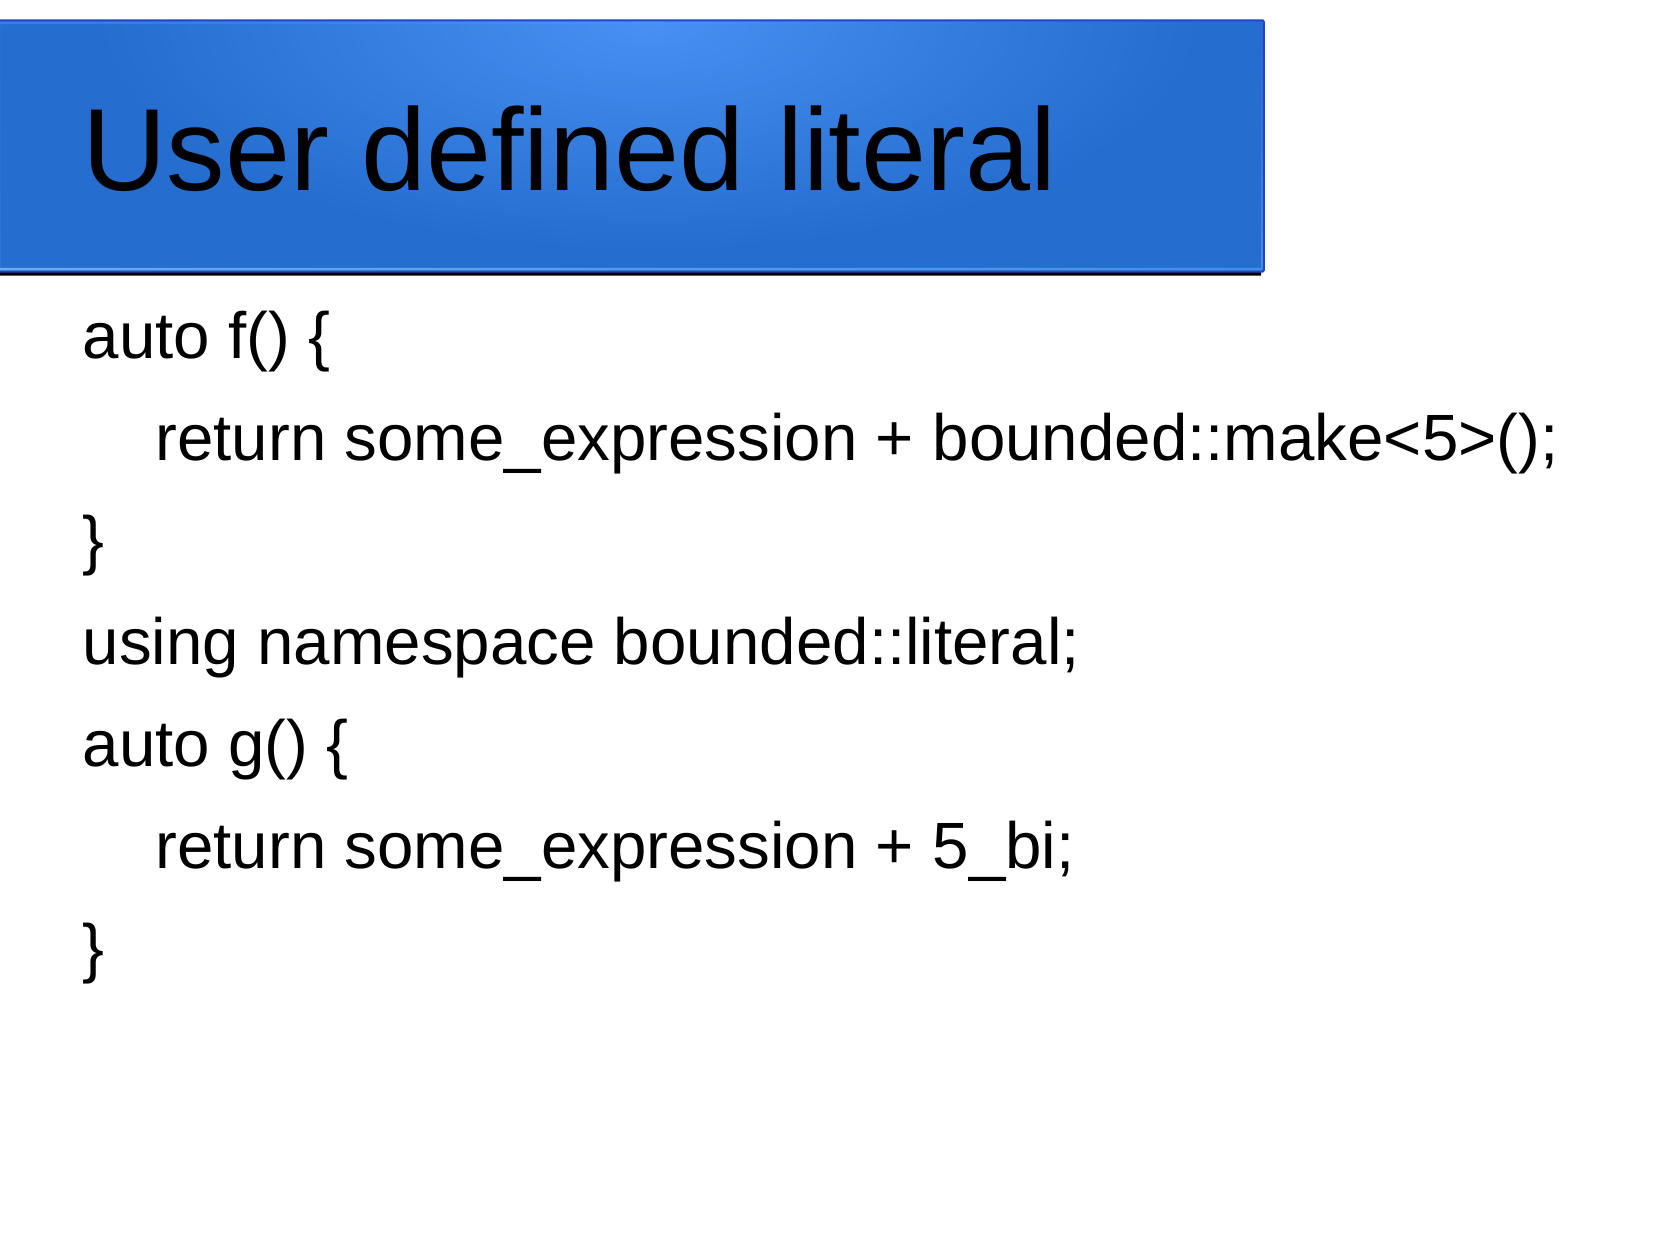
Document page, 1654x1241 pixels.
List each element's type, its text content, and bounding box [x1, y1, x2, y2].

title User defined literal [82, 47, 1235, 252]
list auto f() { return some_expression + bounded::make<5>(); } using namespace bounded::literal; auto g() { return some_expression + 5_bi; } [82, 299, 1571, 1019]
